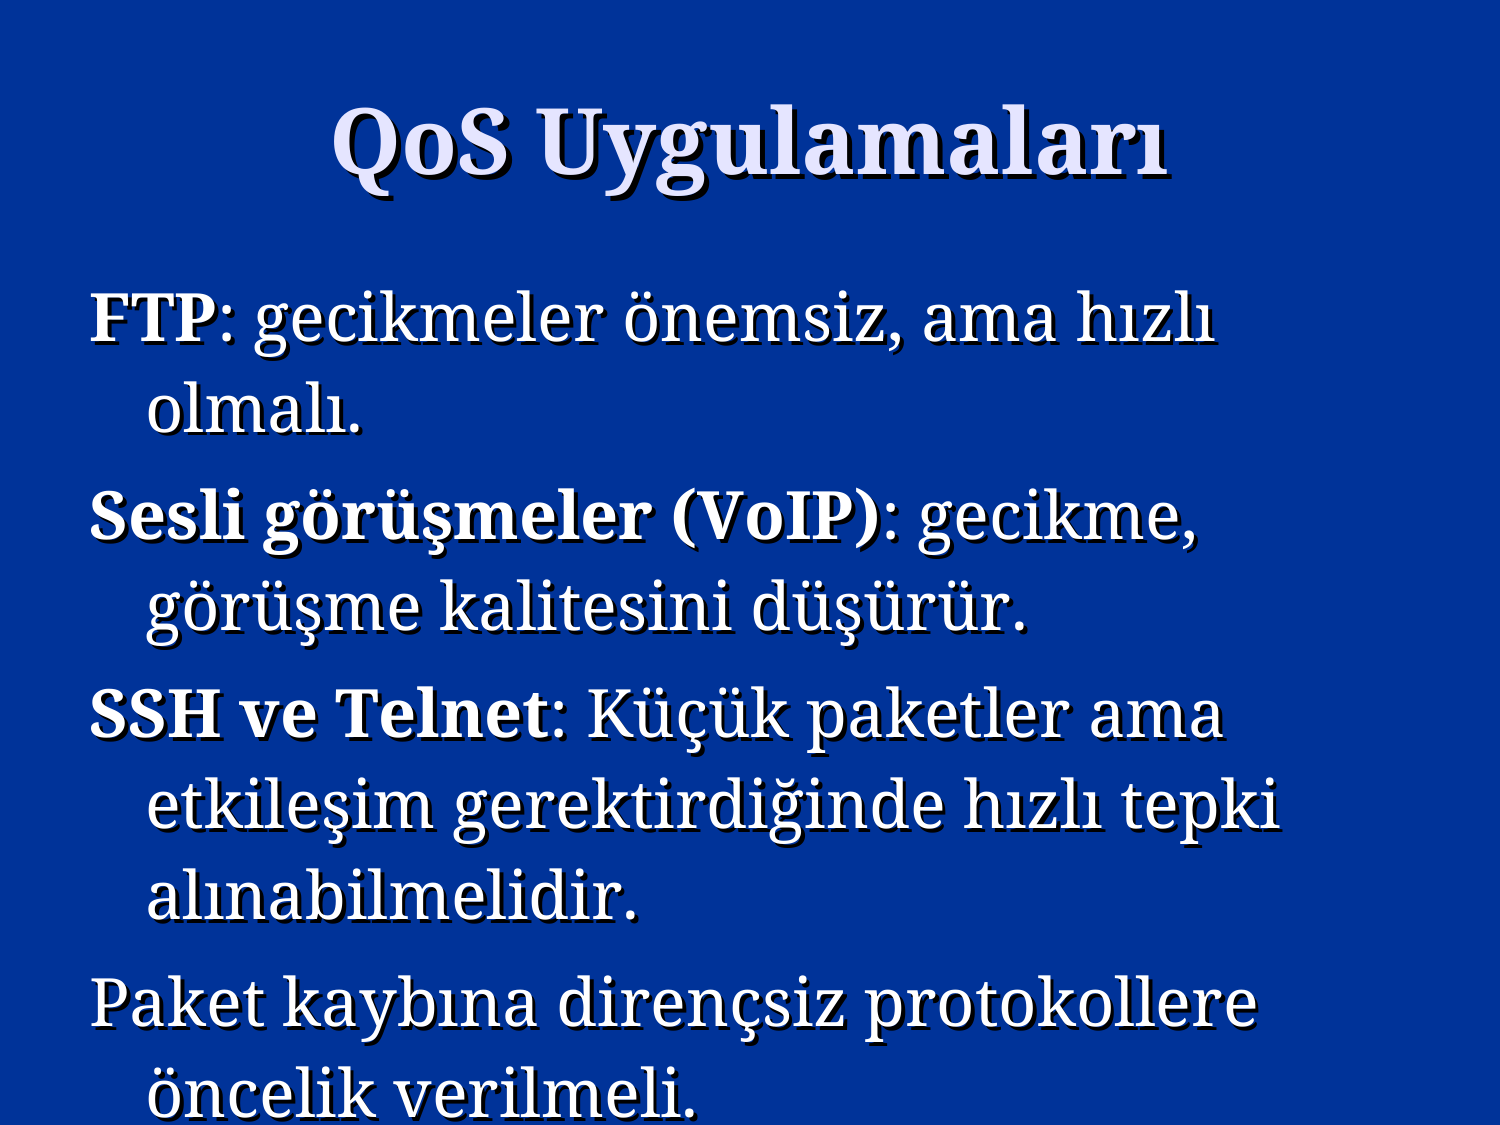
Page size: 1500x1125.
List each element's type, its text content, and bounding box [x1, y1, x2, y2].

list FTP: gecikmeler önemsiz, ama hızlı olmalı. Sesli görüşmeler (VoIP): gecikme, görüşme kalitesini düşürür. SSH ve Telnet: Küçük paketler ama etkileşim gerektirdiğinde hızlı tepki alınabilmelidir. Paket kaybına dirençsiz protokollere öncelik verilmeli. [75, 262, 1426, 1034]
title QoS Uygulamaları [75, 45, 1426, 233]
